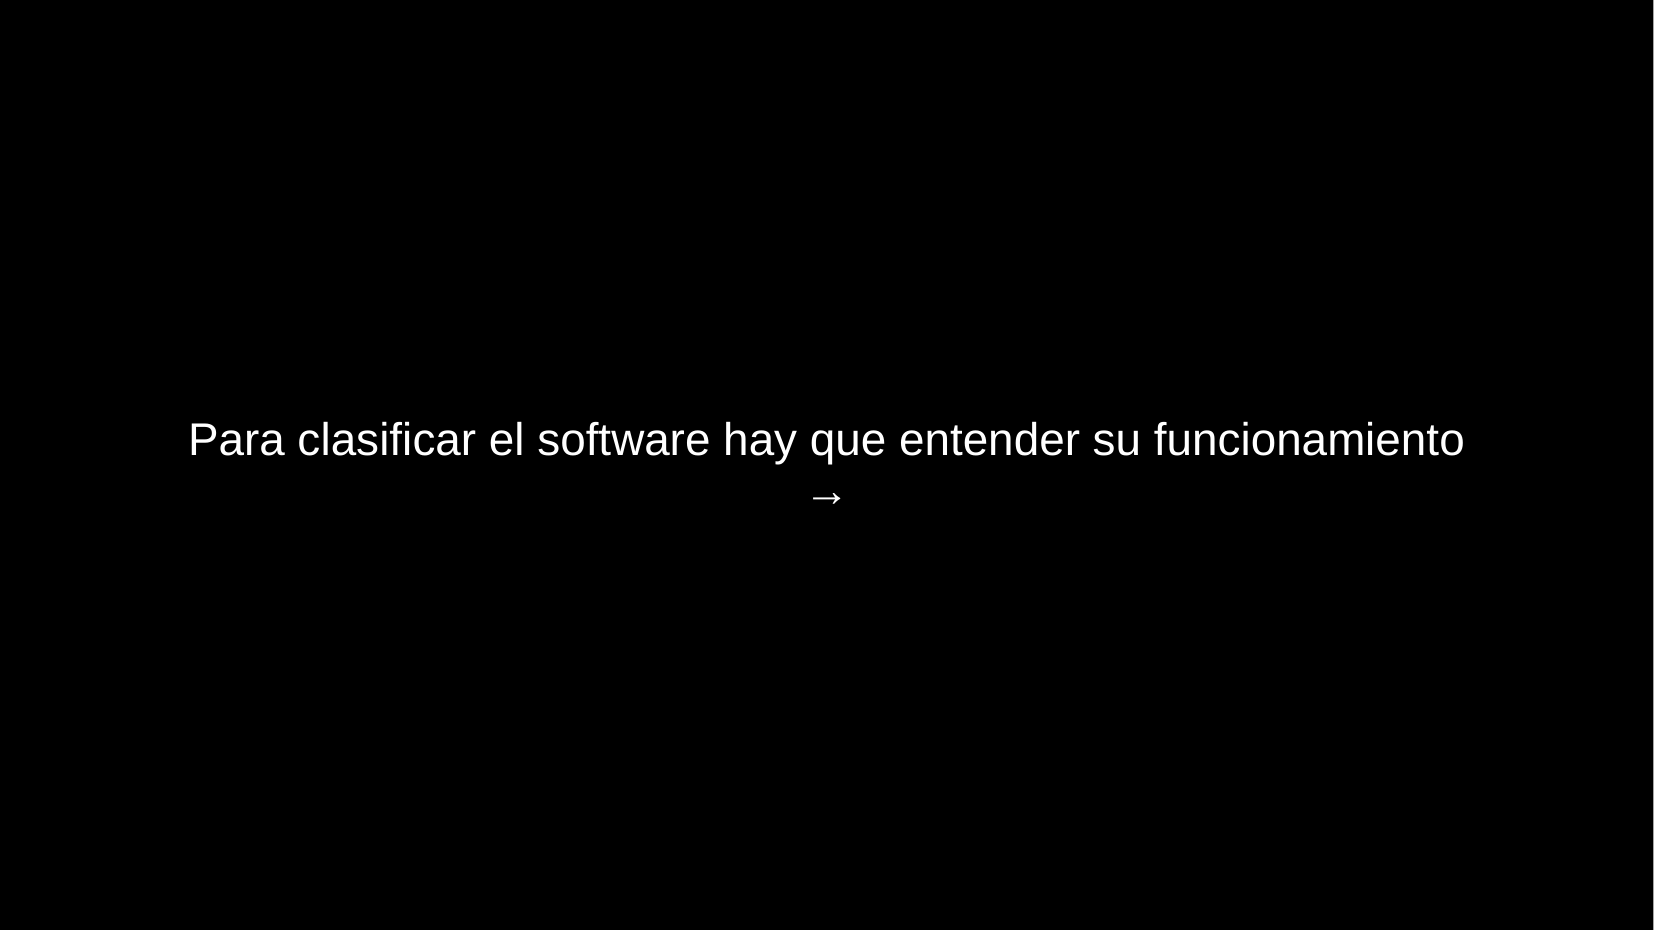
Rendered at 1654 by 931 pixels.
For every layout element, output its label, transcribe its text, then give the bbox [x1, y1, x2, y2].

subtitle Para clasificar el software hay que entender su funcionamiento → [82, 105, 1571, 826]
